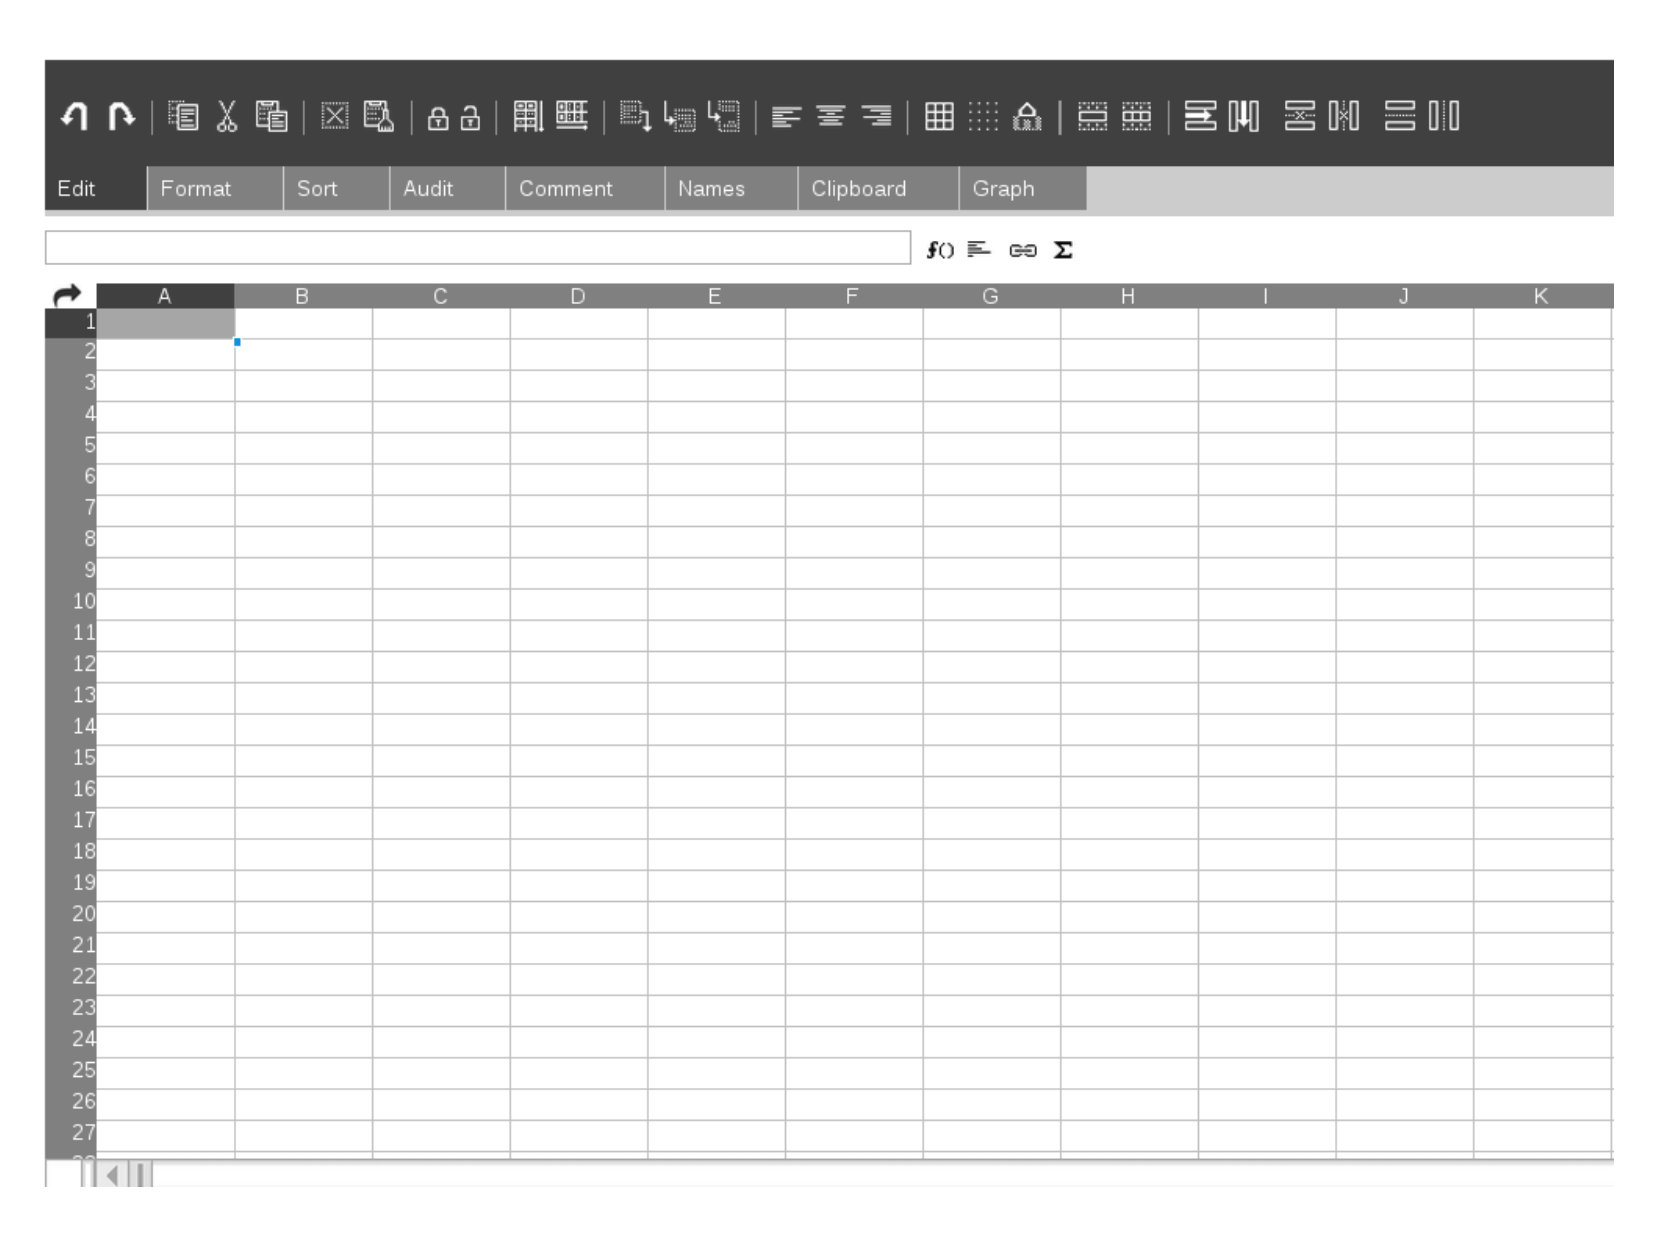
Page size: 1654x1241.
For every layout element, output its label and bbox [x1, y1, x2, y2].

picture [39, 54, 1614, 1187]
